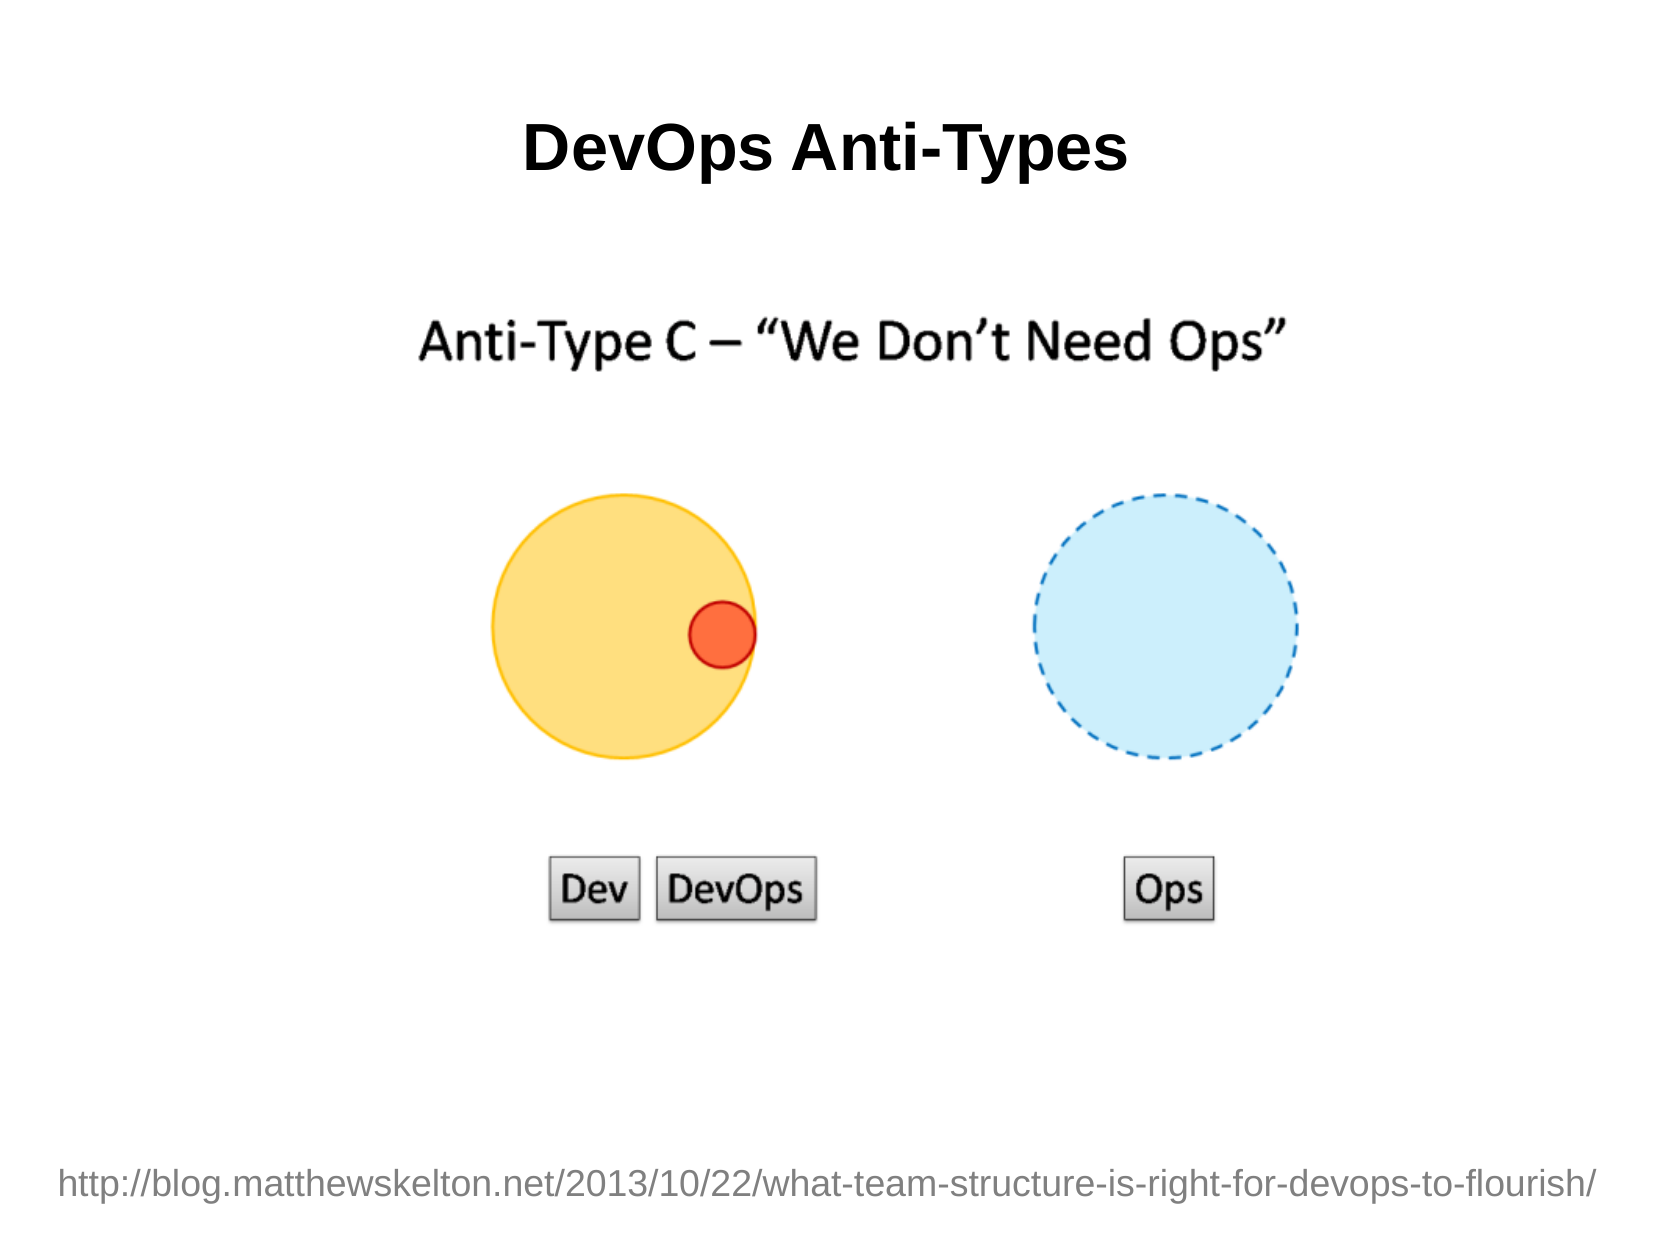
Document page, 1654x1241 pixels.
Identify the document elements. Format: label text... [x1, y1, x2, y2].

picture [361, 248, 1346, 988]
subtitle DevOps Anti-Types [82, 0, 1571, 628]
text_box http://blog.matthewskelton.net/2013/10/22/what-team-structure-is-right-for-devops-to-flourish/ [42, 1155, 1611, 1212]
